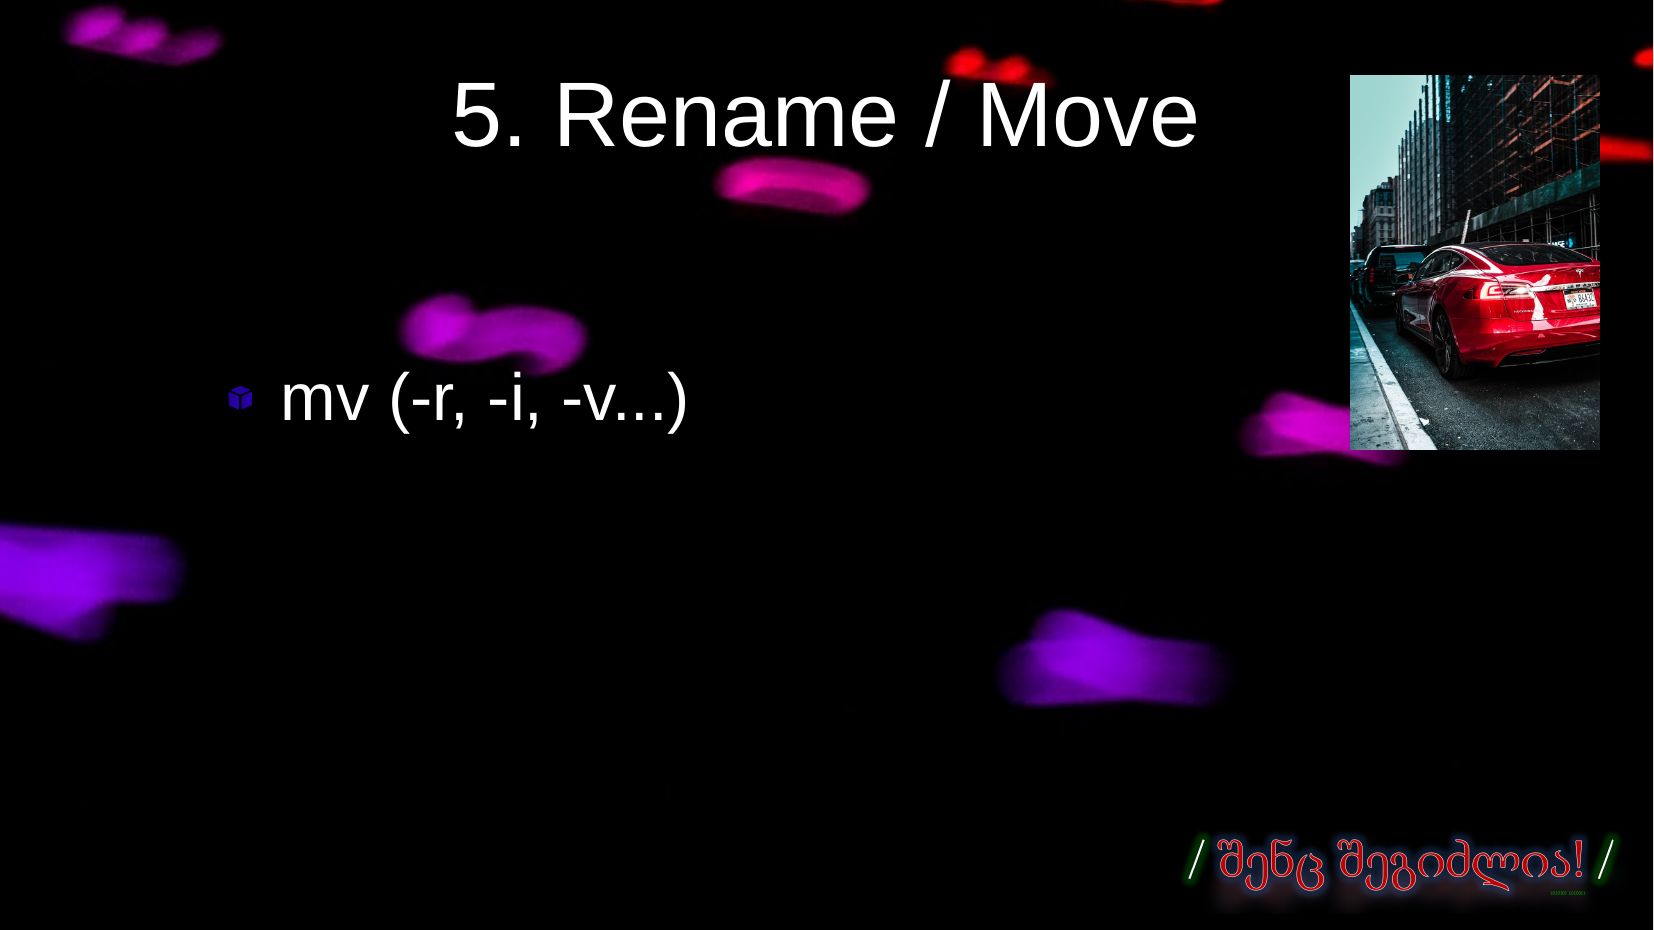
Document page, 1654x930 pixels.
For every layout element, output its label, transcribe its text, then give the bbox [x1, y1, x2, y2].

picture [0, 0, 1654, 930]
title 5. Rename / Move [82, 37, 1571, 193]
list mv (-r, -i, -v...) [210, 285, 1516, 781]
